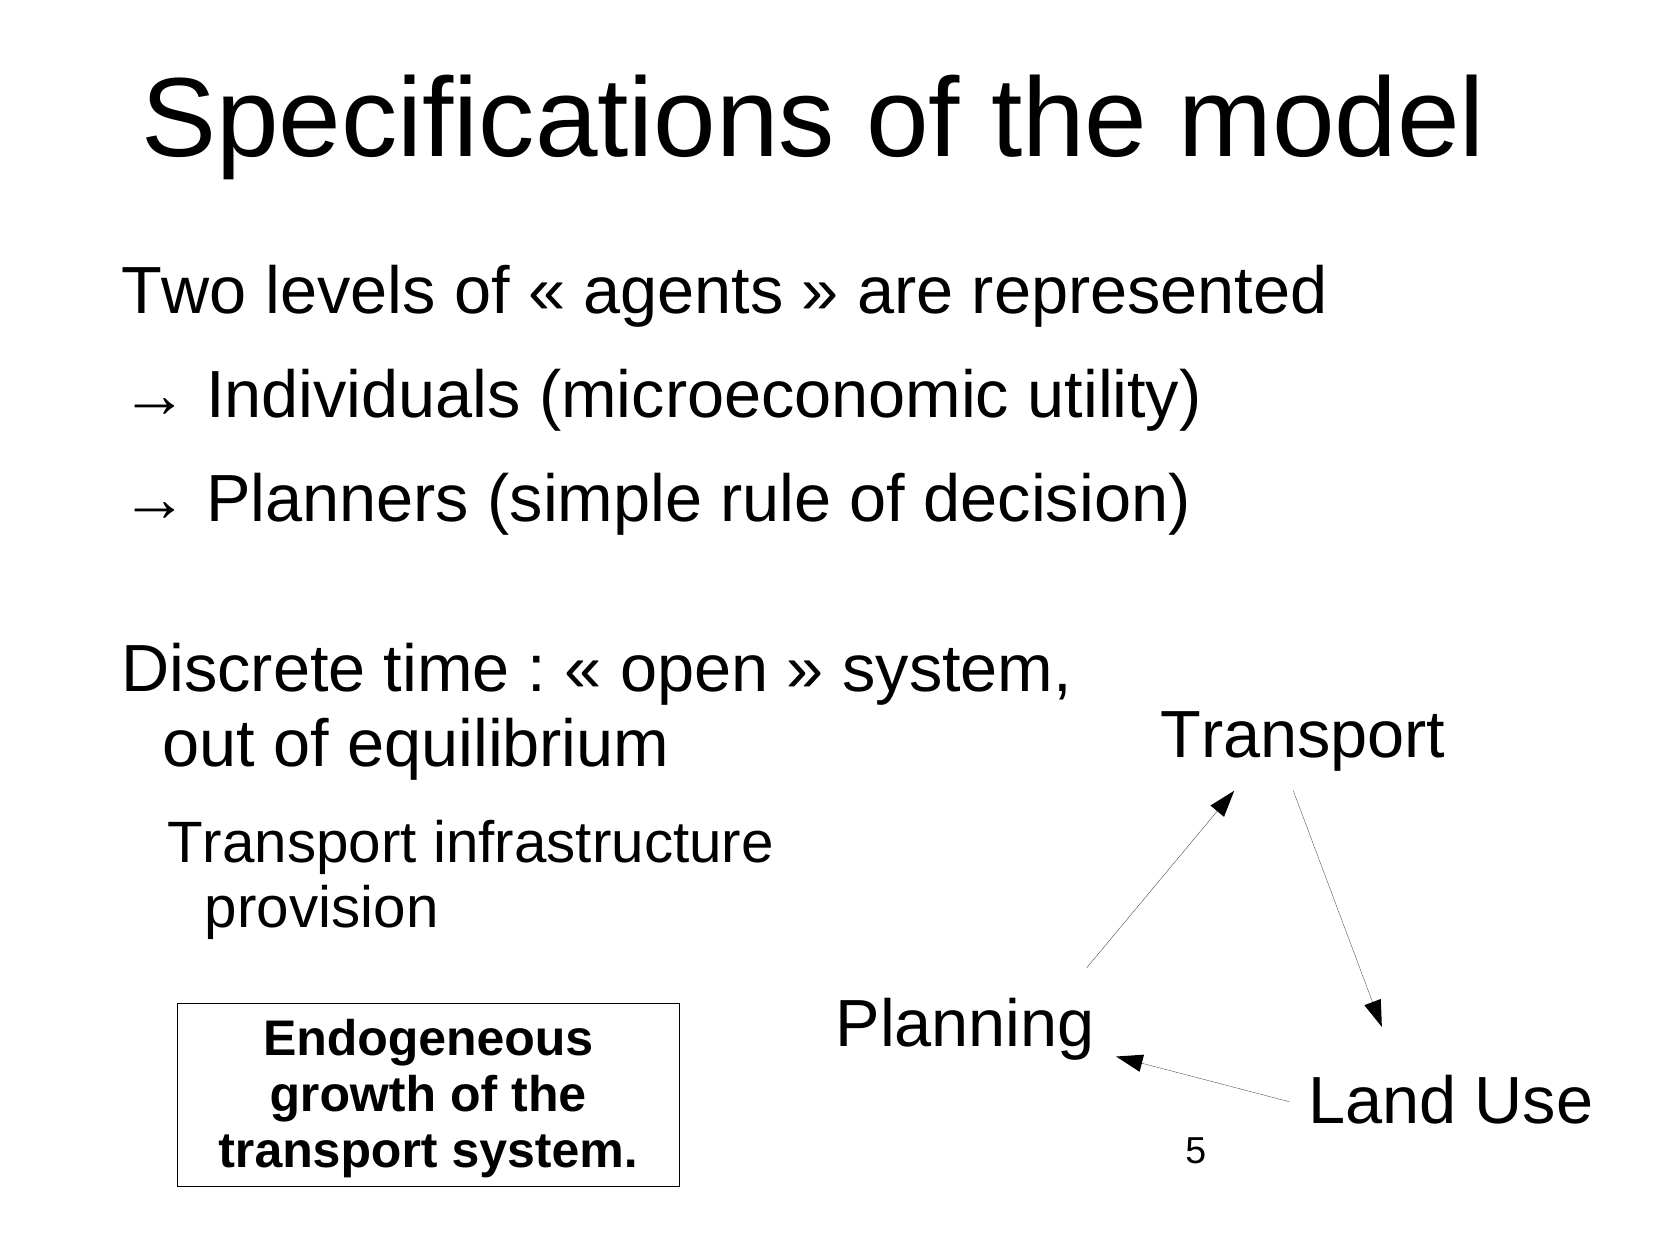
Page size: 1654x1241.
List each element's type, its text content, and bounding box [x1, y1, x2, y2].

text_box Specifications of the model [20, 40, 1607, 182]
text_box Transport [1145, 690, 1501, 780]
list Two levels of « agents » are represented → Individuals (microeconomic utility) → Planners (simple rule of decision) Discrete time : « open » system, out of equilibrium Transport infrastructure provision [86, 245, 1574, 1064]
text_box Planning [820, 979, 1117, 1069]
text_box Endogeneous growth of the transport system. [177, 1003, 680, 1187]
text_box Land Use [1293, 1056, 1648, 1235]
